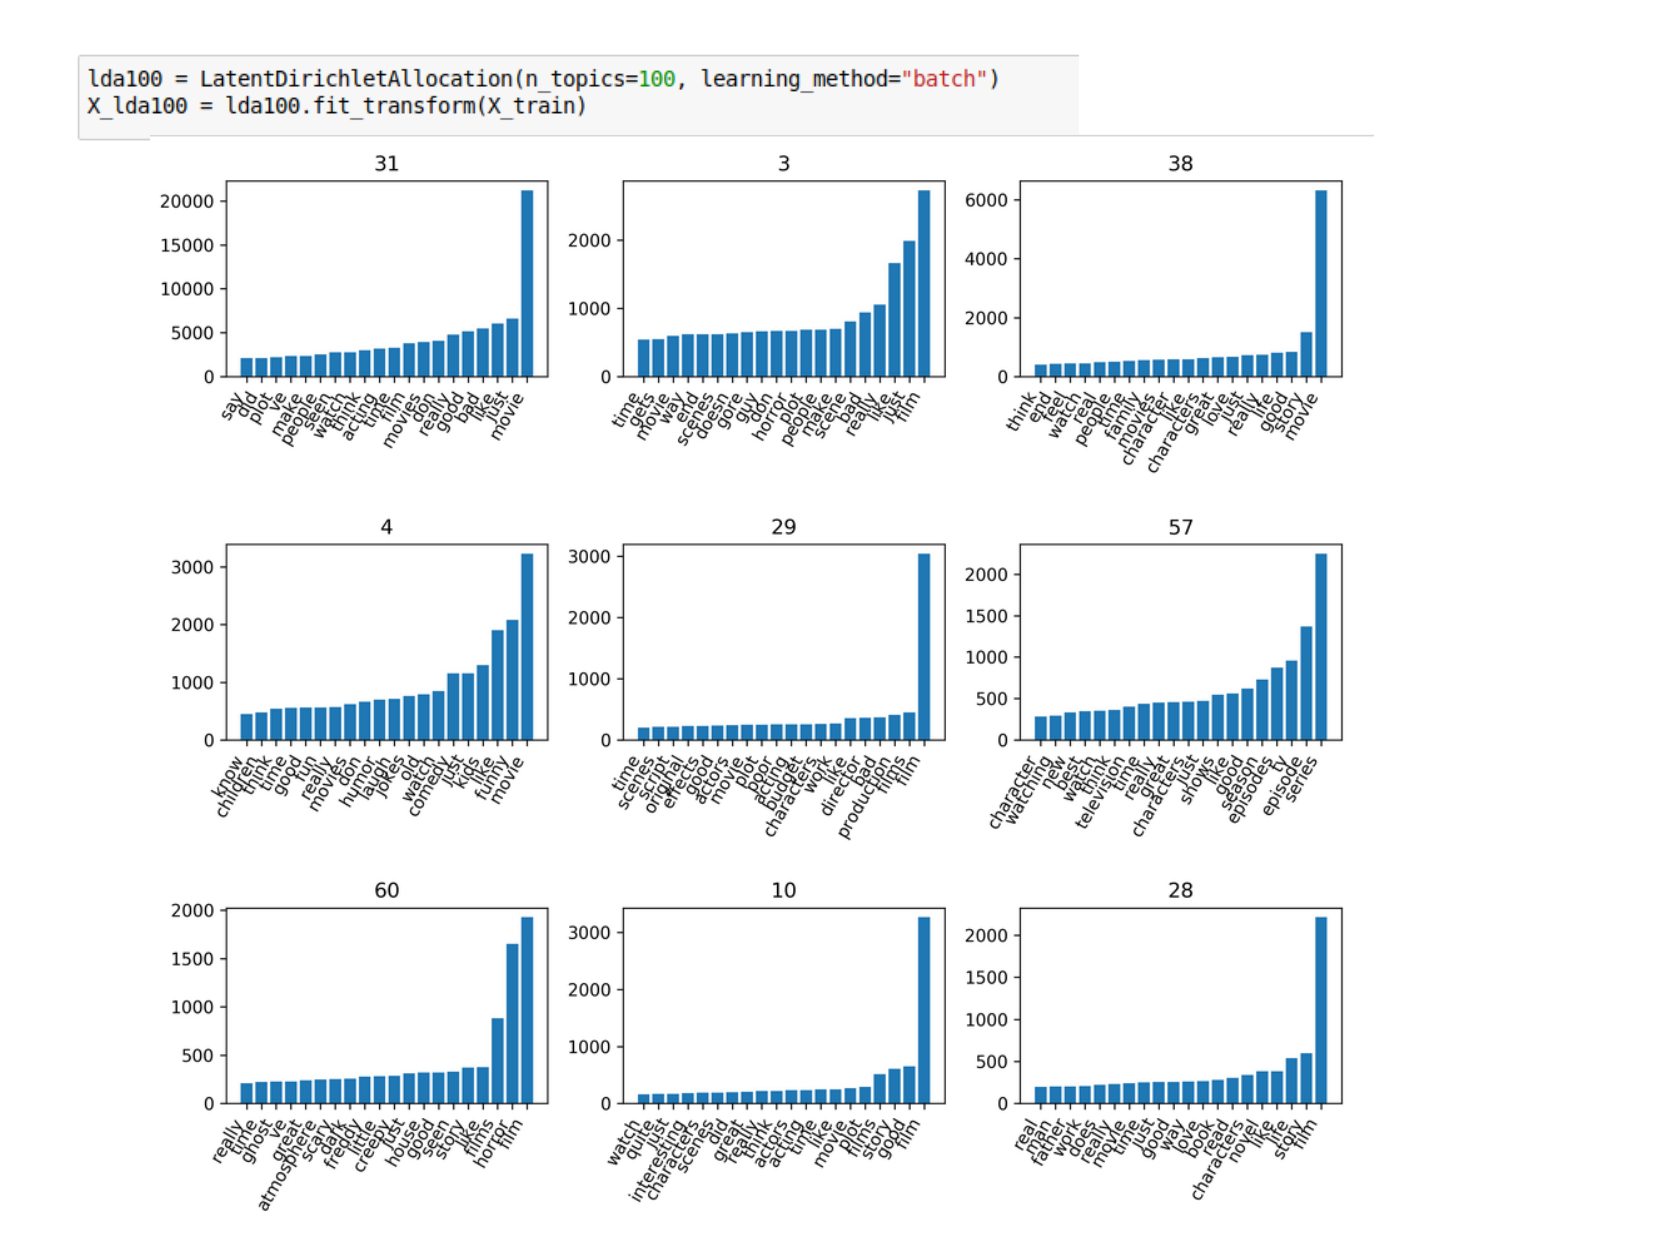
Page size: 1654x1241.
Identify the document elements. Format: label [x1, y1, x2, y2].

picture [75, 44, 1374, 1226]
